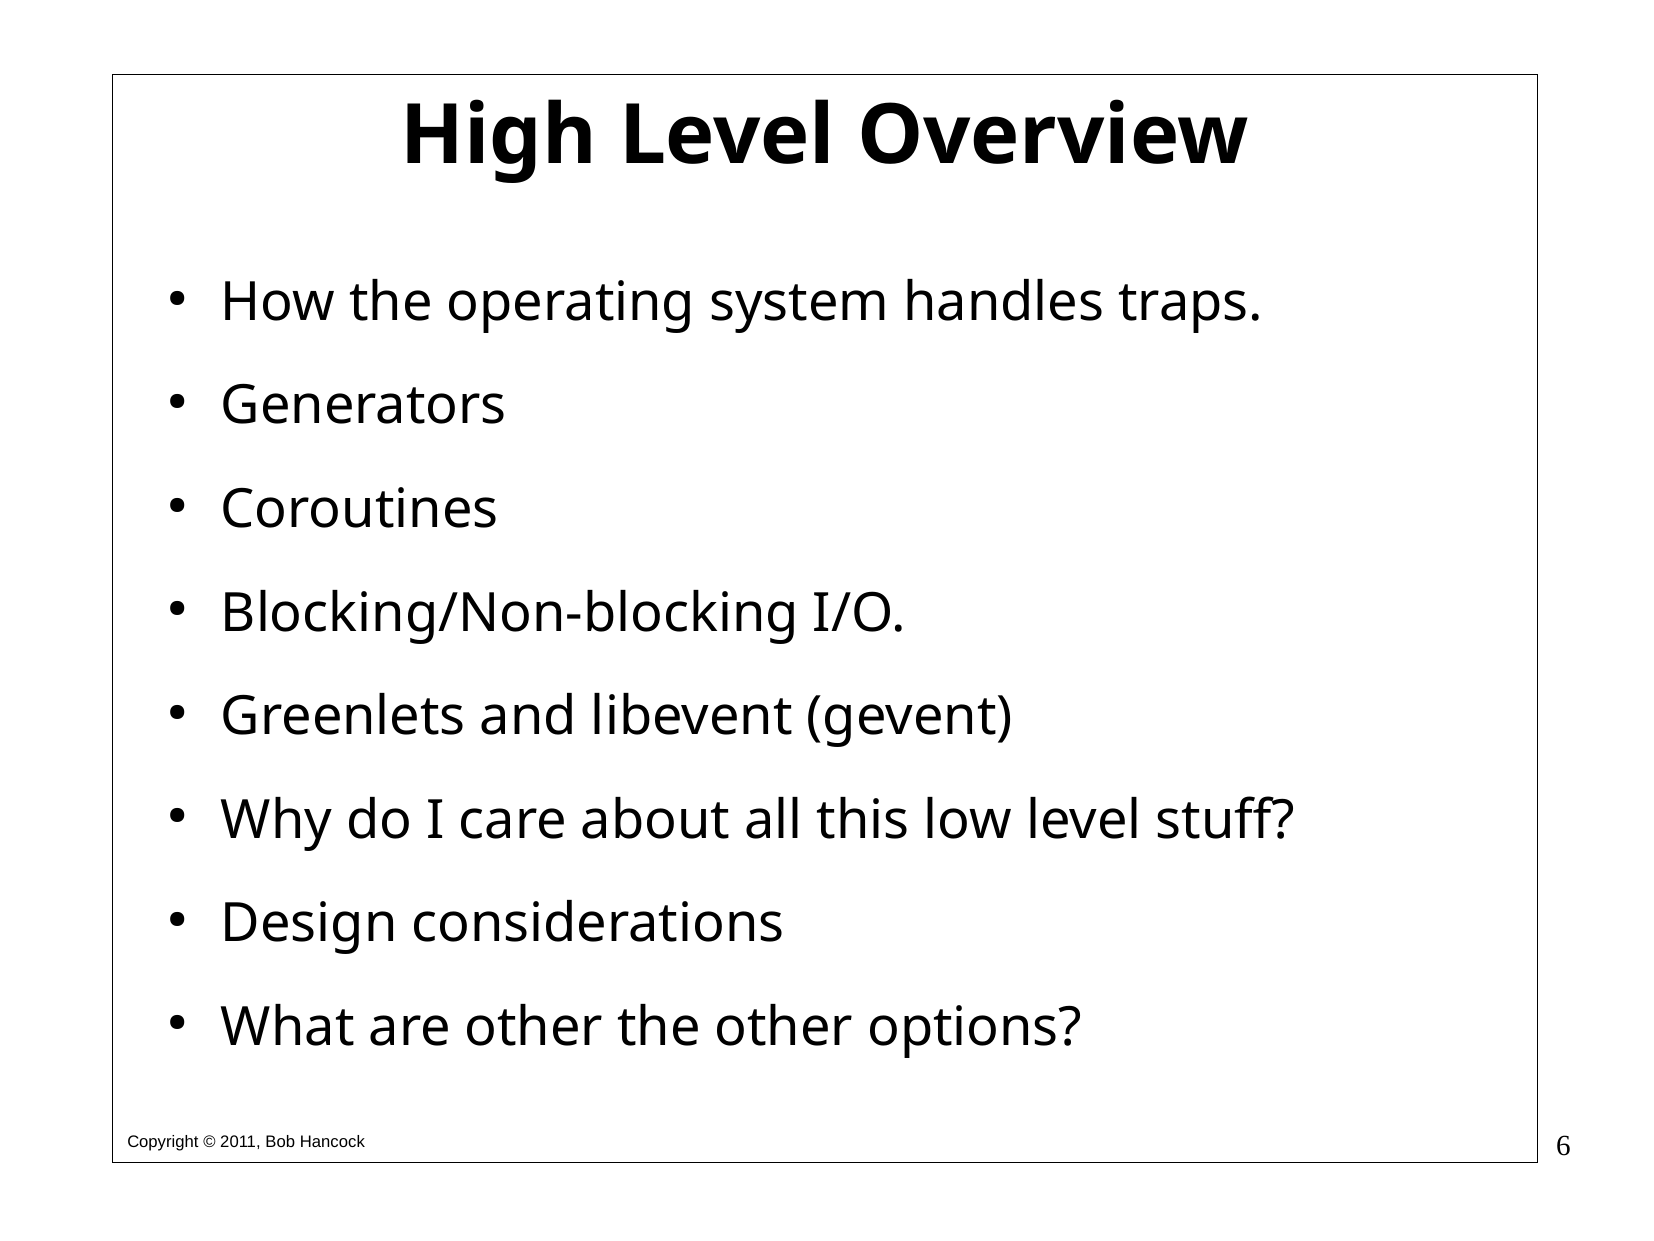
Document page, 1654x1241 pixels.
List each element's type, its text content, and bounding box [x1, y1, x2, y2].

text_box Copyright © 2011, Bob Hancock [112, 1125, 381, 1159]
title High Level Overview [112, 75, 1538, 188]
list How the operating system handles traps. Generators Coroutines Blocking/Non-blocking I/O. Greenlets and libevent (gevent) Why do I care about all this low level stuff? Design considerations What are other the other options? [150, 262, 1501, 1126]
